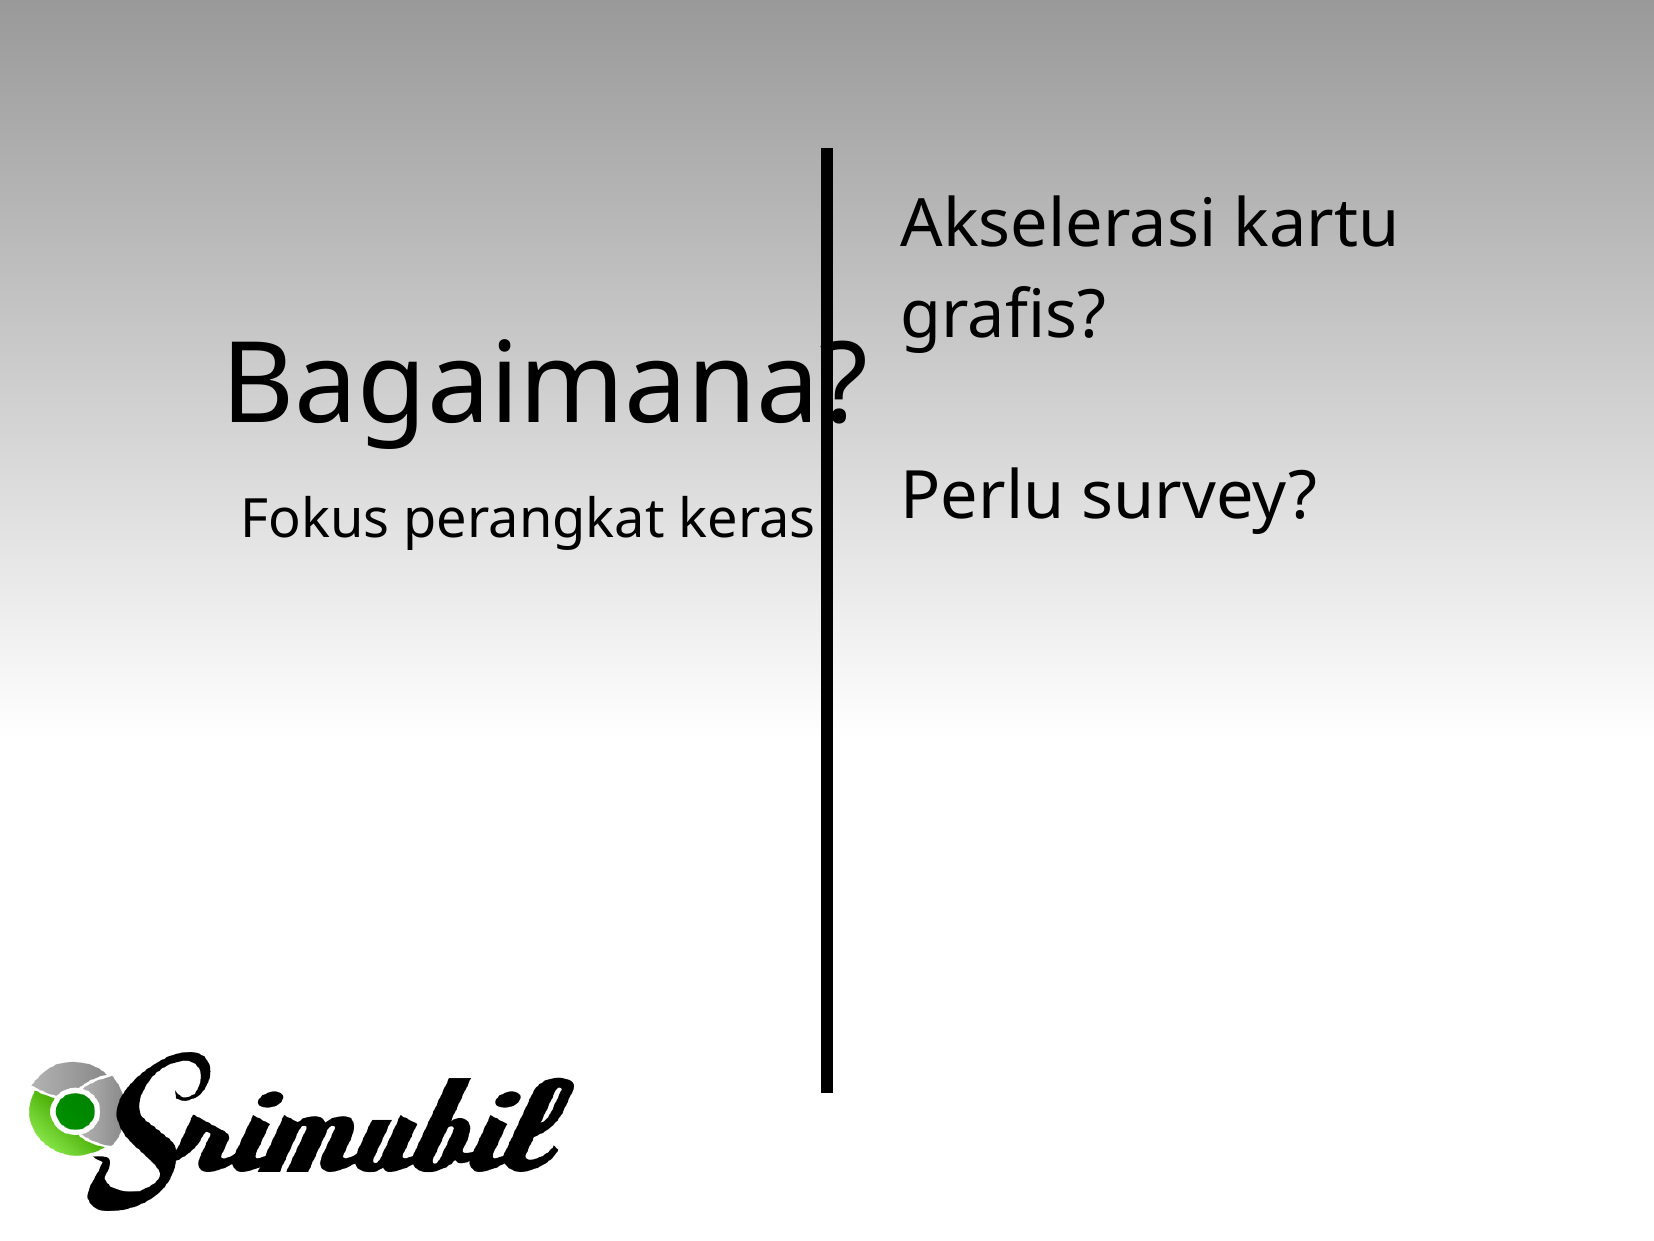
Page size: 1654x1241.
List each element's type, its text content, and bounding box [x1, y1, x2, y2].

text_box Fokus perangkat keras [225, 472, 768, 555]
text_box Bagaimana? [206, 295, 791, 451]
picture [29, 1052, 574, 1211]
text_box Akselerasi kartu grafis? Perlu survey? [885, 167, 1536, 1093]
